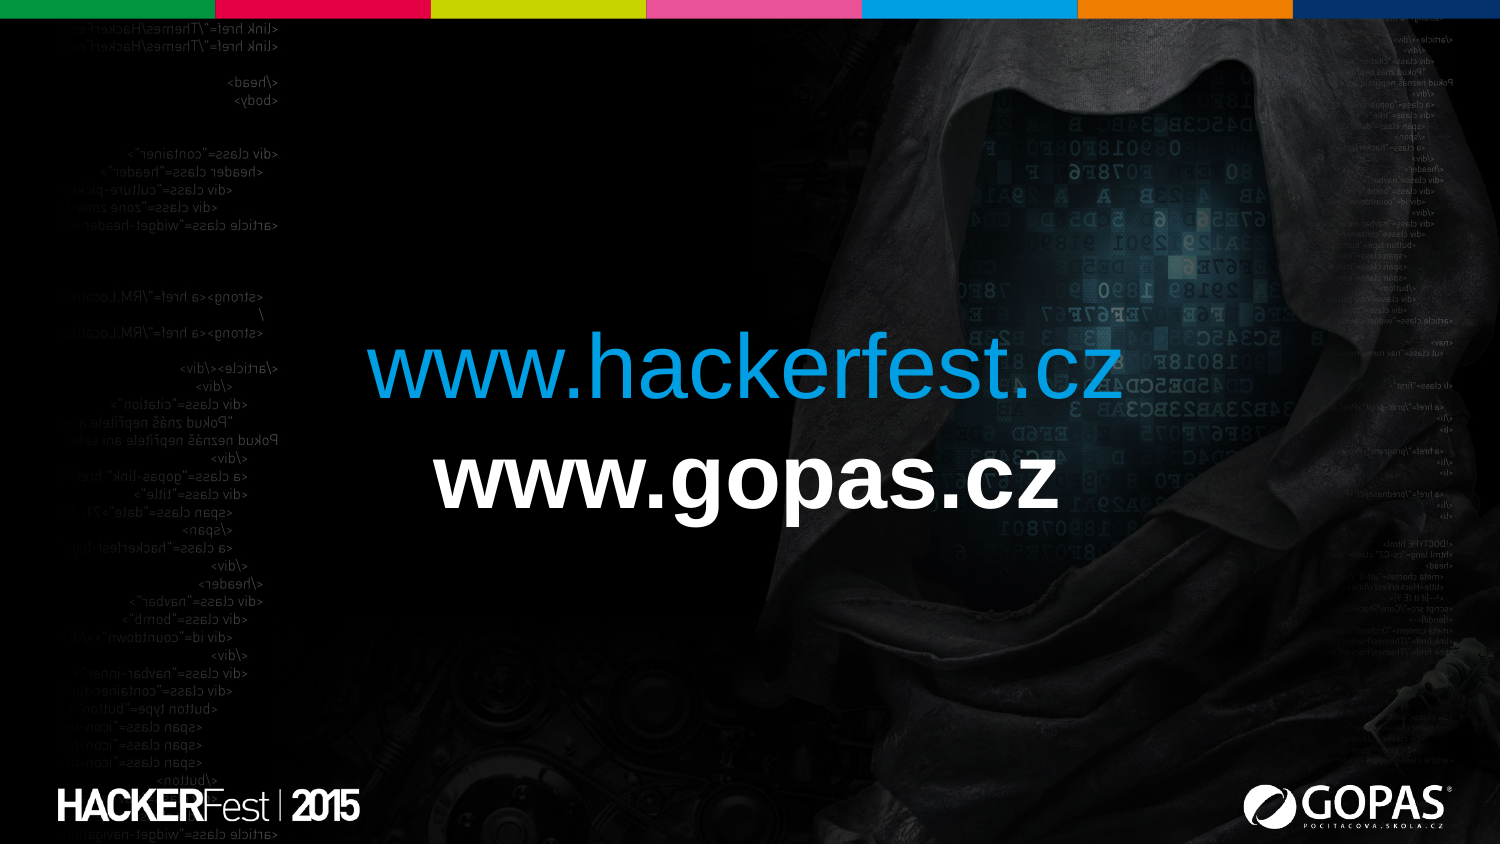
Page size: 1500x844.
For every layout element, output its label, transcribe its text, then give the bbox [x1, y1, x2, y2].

text_box www.hackerfest.cz www.gopas.cz [287, 299, 1208, 535]
picture [0, 19, 1500, 844]
